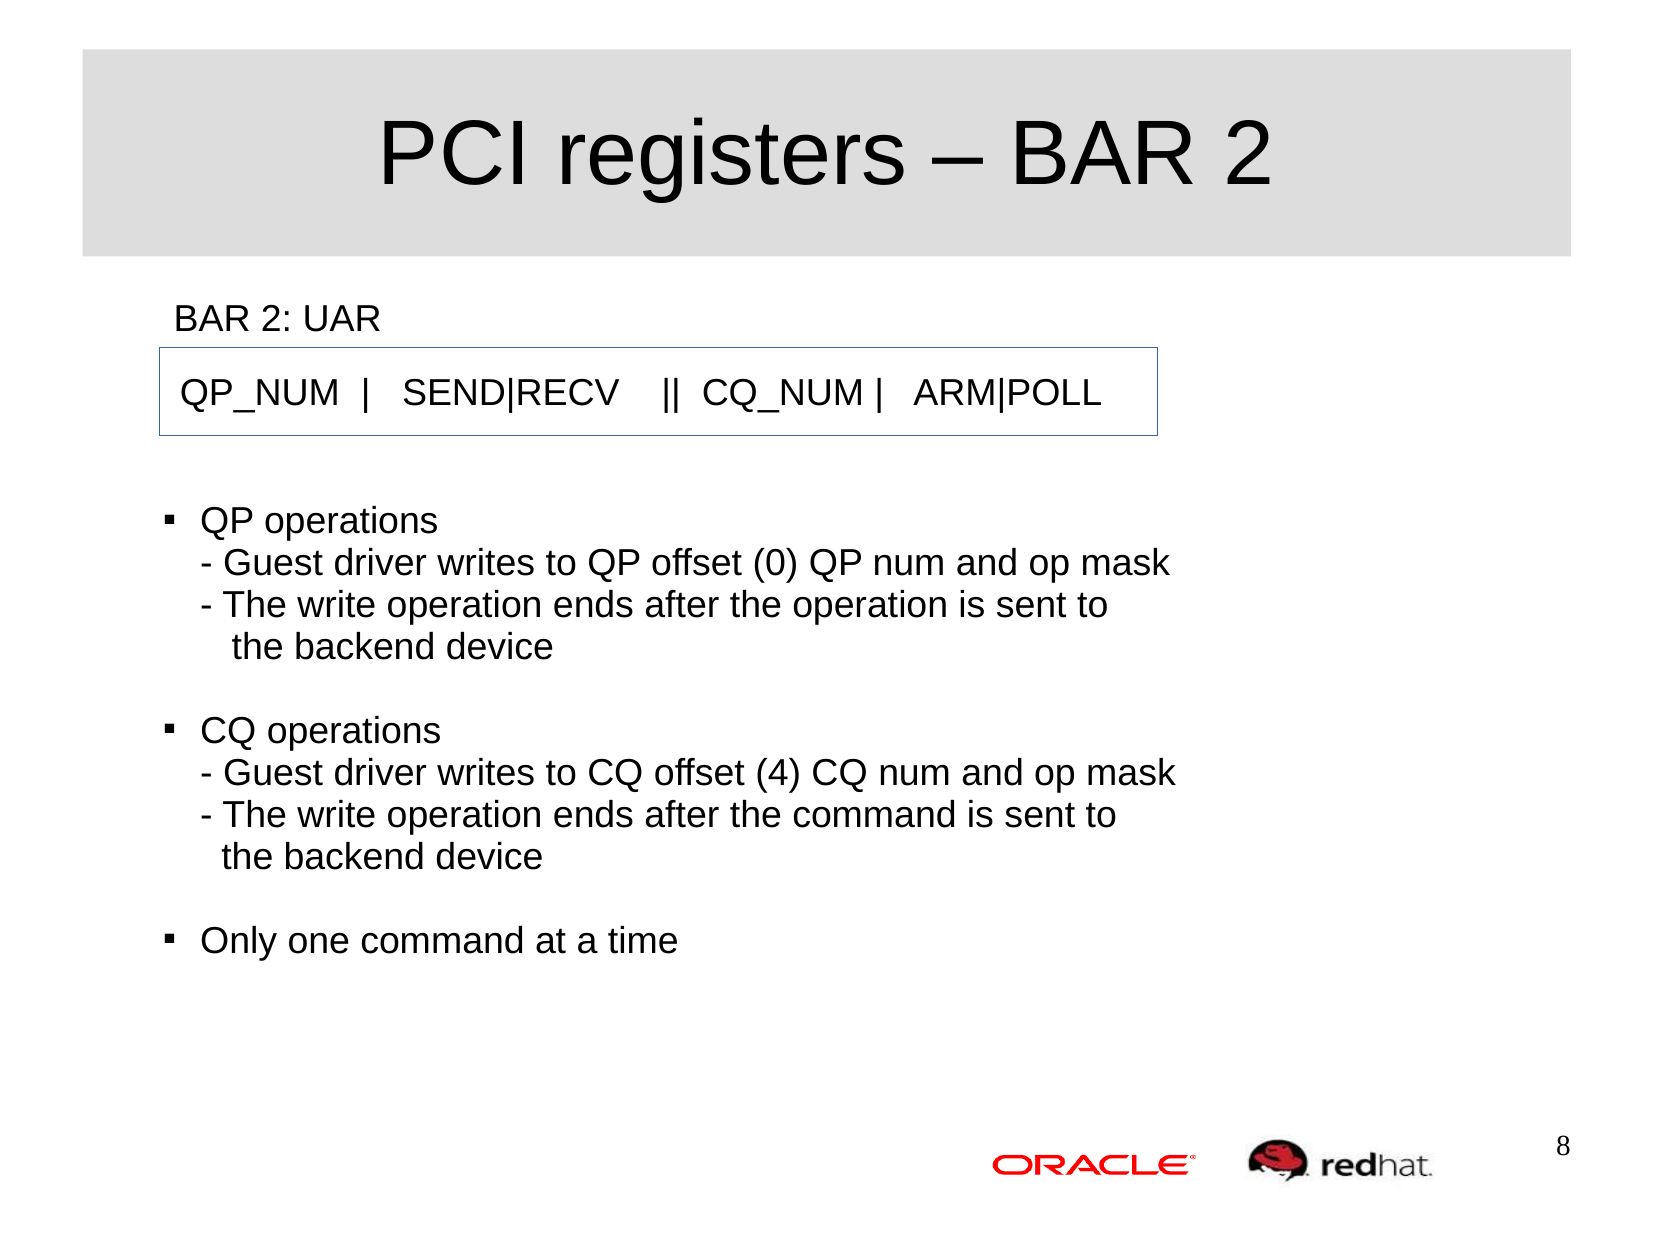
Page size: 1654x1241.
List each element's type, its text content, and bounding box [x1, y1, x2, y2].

text_box BAR 2: UAR [158, 289, 413, 347]
picture [1245, 1090, 1435, 1241]
text_box QP operations - Guest driver writes to QP offset (0) QP num and op mask - The write operation ends after the operation is sent to the backend device CQ operations - Guest driver writes to CQ offset (4) CQ num and op mask - The write operation ends after the command is sent to the backend device Only one command at a time [150, 450, 1426, 969]
title PCI registers – BAR 2 [82, 49, 1571, 257]
picture [975, 1117, 1213, 1212]
text_box QP_NUM | SEND|RECV || CQ_NUM | ARM|POLL [165, 363, 1201, 421]
